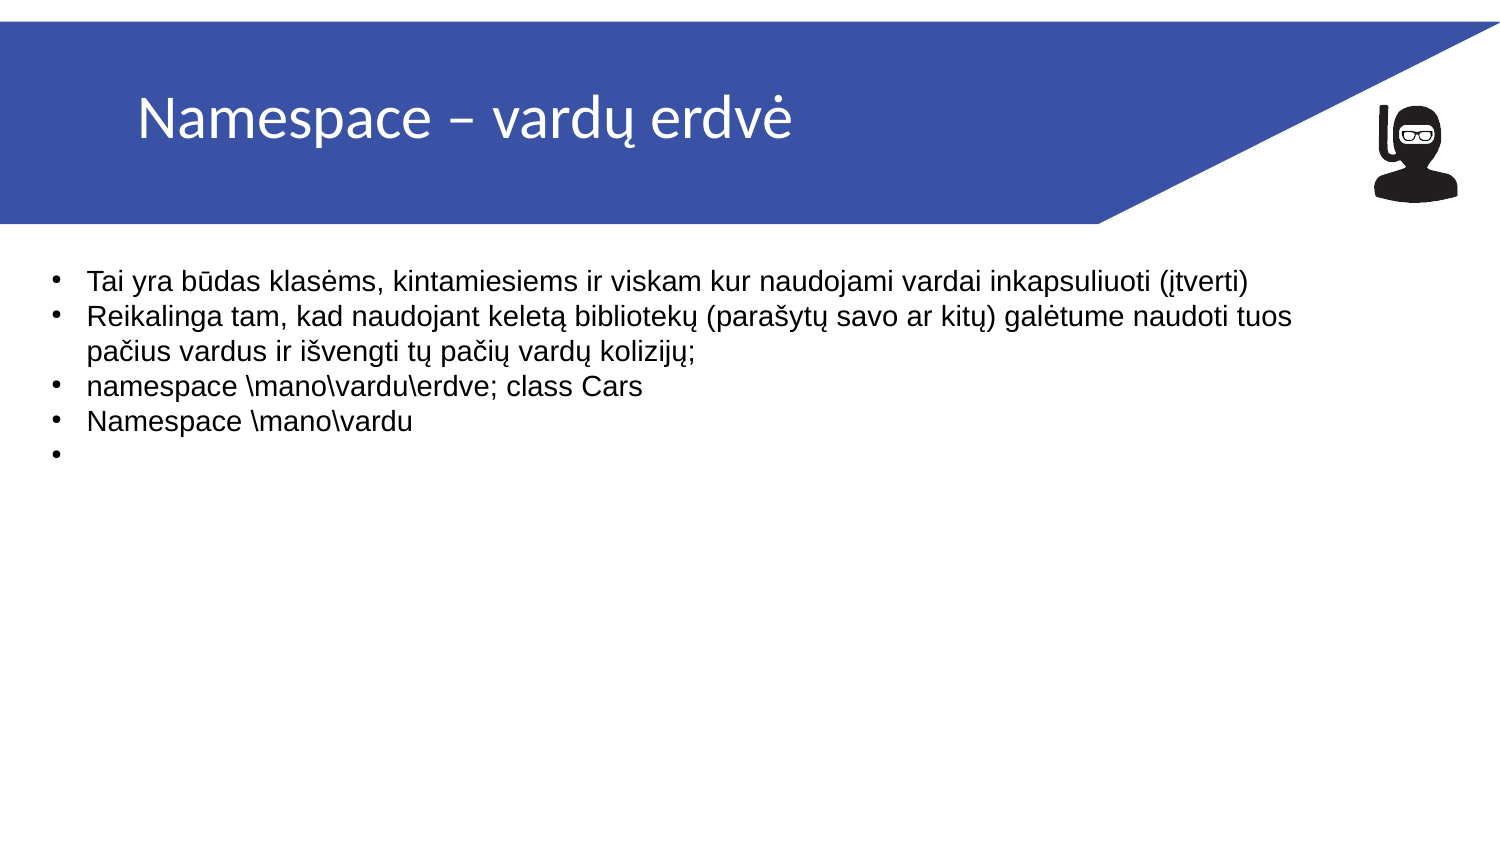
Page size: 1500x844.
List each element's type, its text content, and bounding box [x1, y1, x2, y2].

picture [1326, 72, 1500, 211]
title Namespace – vardų erdvė [122, 72, 1326, 167]
text_box Tai yra būdas klasėms, kintamiesiems ir viskam kur naudojami vardai inkapsuliuoti (įtverti) Reikalinga tam, kad naudojant keletą bibliotekų (parašytų savo ar kitų) galėtume naudoti tuos pačius vardus ir išvengti tų pačių vardų kolizijų; namespace \mano\vardu\erdve; class Cars Namespace \mano\vardu [36, 247, 1389, 789]
text_box [1096, 111, 1500, 227]
text_box [1404, 23, 1500, 72]
